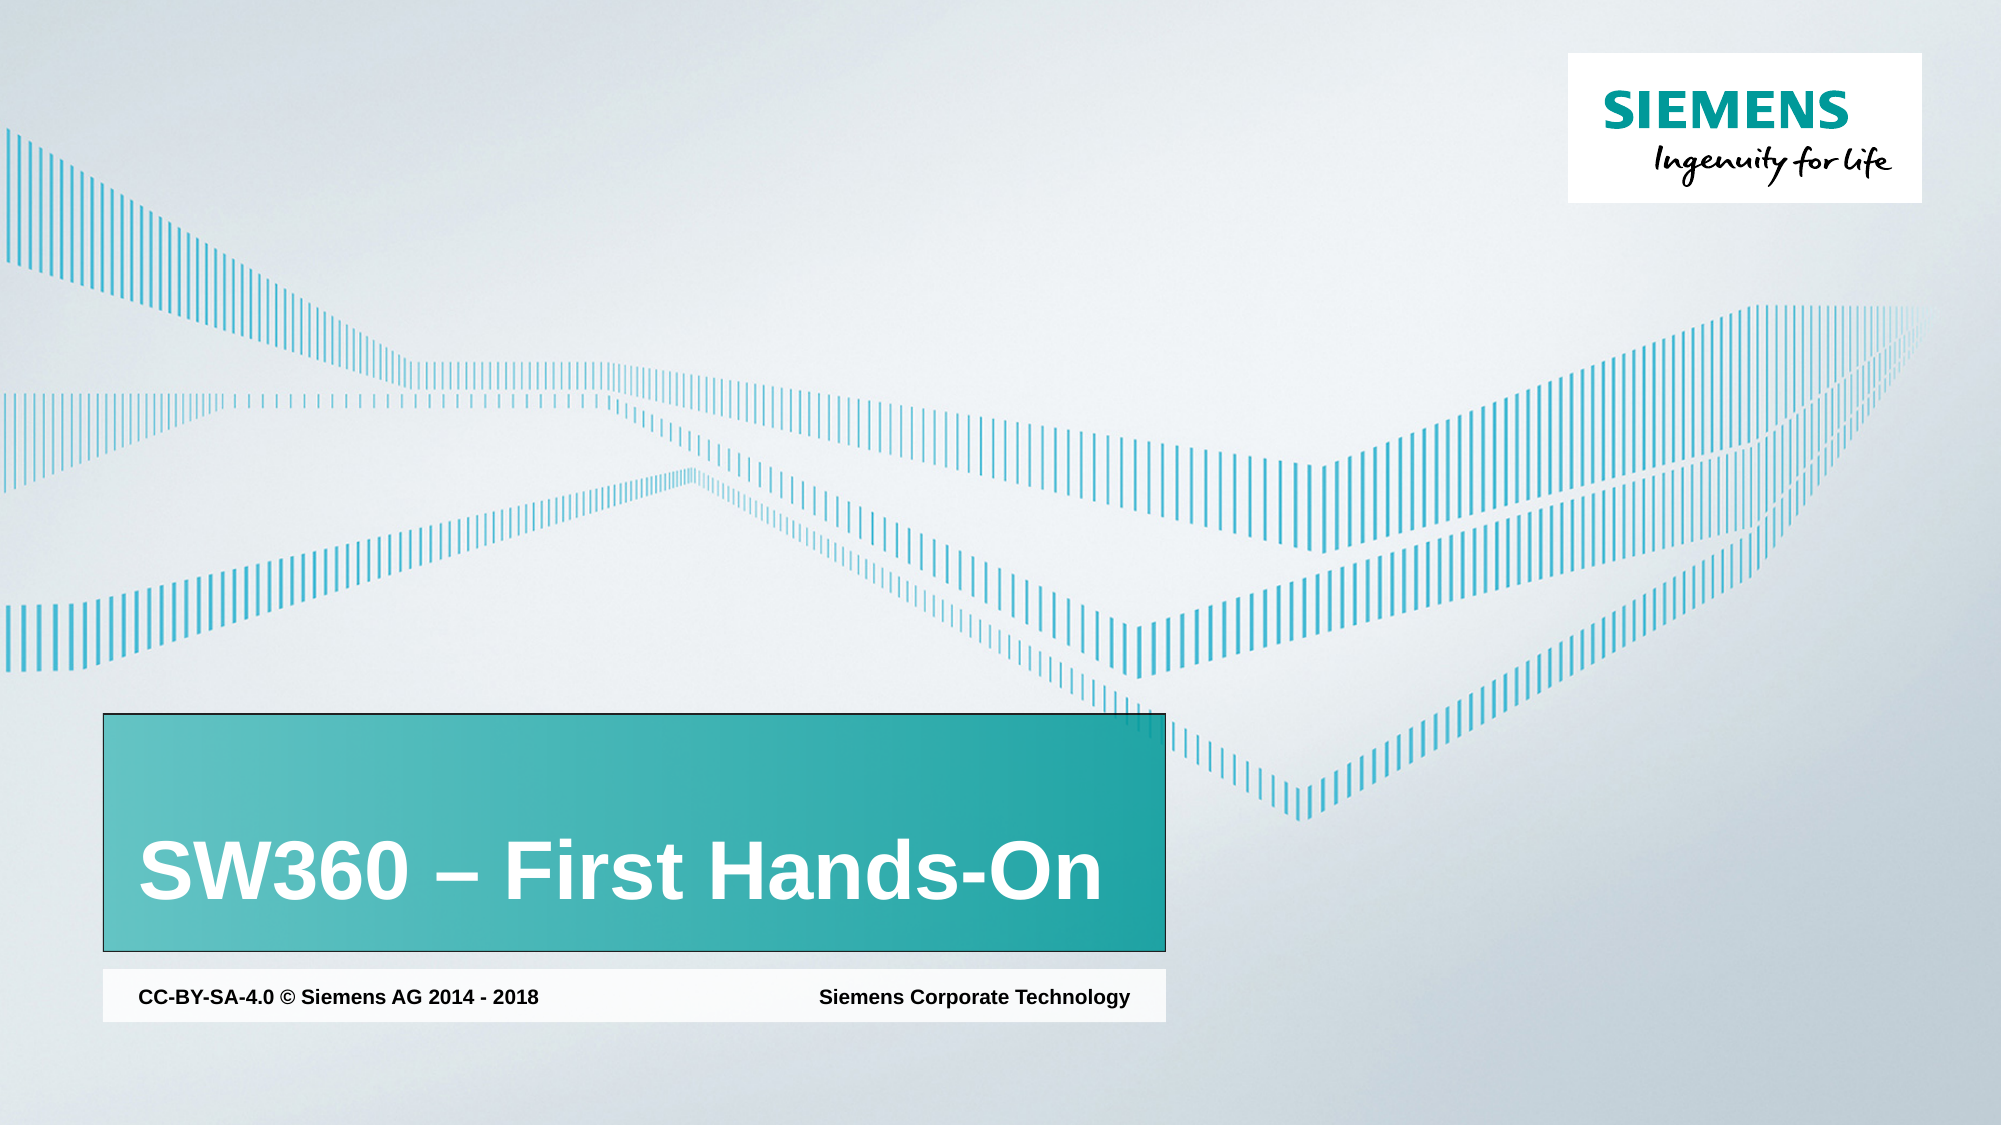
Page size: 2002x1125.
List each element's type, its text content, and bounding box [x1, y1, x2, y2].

picture [0, 0, 2001, 1125]
list Siemens Corporate Technology [641, 969, 1166, 1023]
title SW360 – First Hands-On [102, 713, 1166, 952]
list CC-BY-SA-4.0 © Siemens AG 2014 - 2018 [102, 969, 641, 1023]
